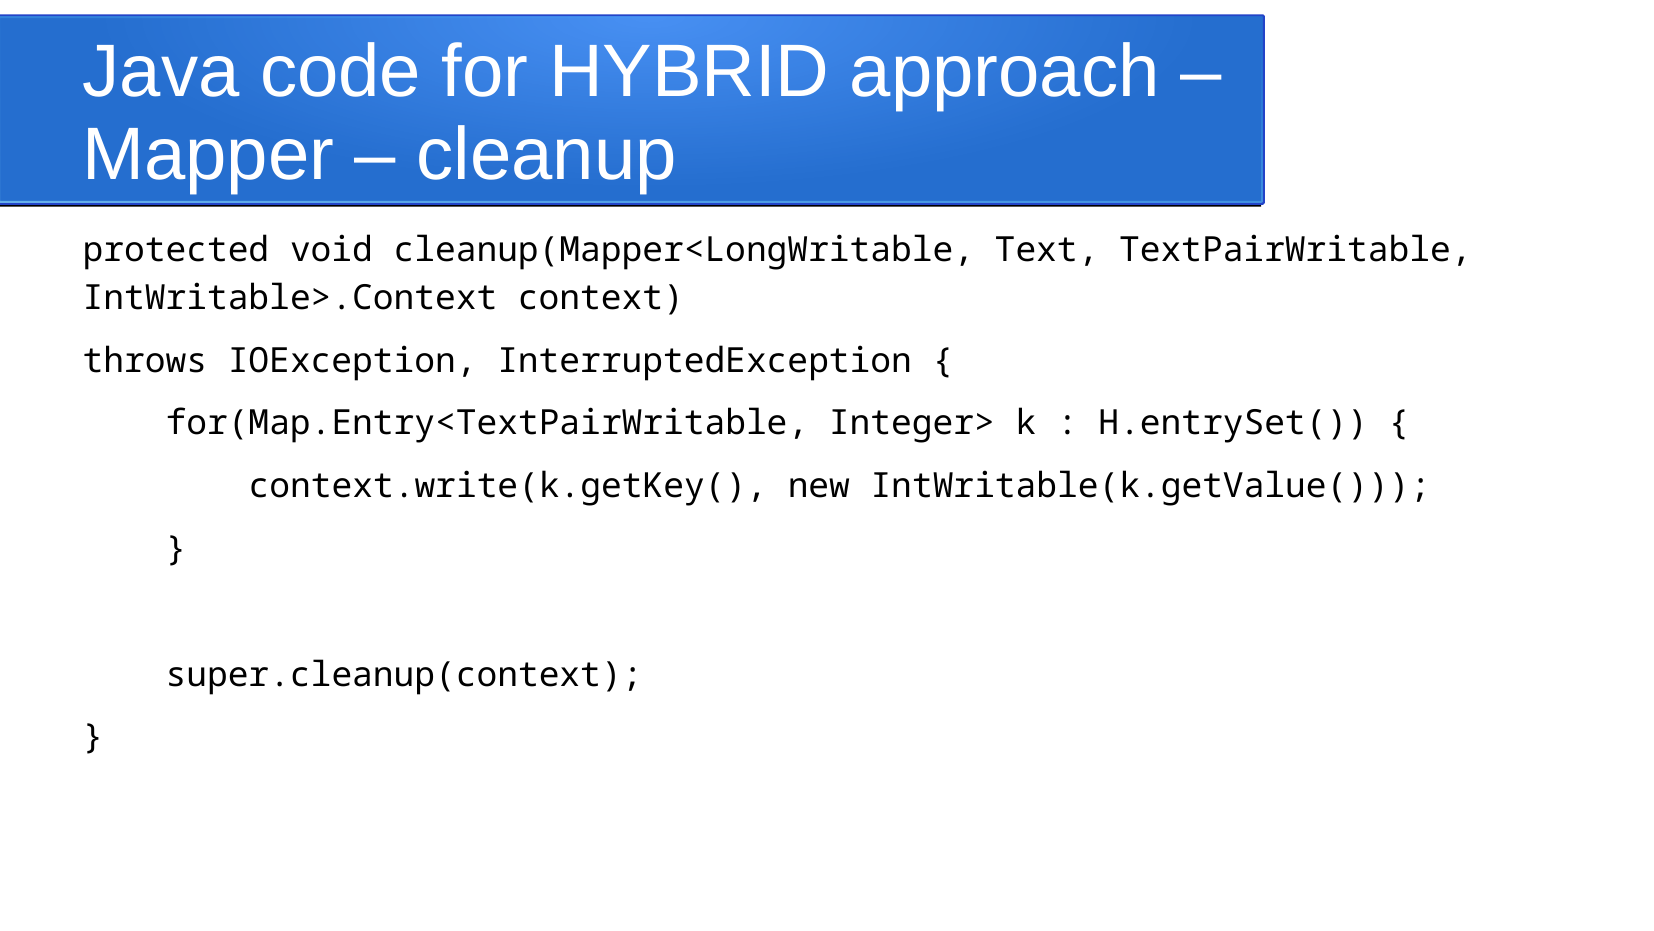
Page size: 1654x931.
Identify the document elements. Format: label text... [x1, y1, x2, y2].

title Java code for HYBRID approach – Mapper – cleanup [82, 29, 1235, 196]
list protected void cleanup(Mapper<LongWritable, Text, TextPairWritable, IntWritable>.Context context) throws IOException, InterruptedException { for(Map.Entry<TextPairWritable, Integer> k : H.entrySet()) { context.write(k.getKey(), new IntWritable(k.getValue())); } super.cleanup(context); } [82, 224, 1571, 764]
